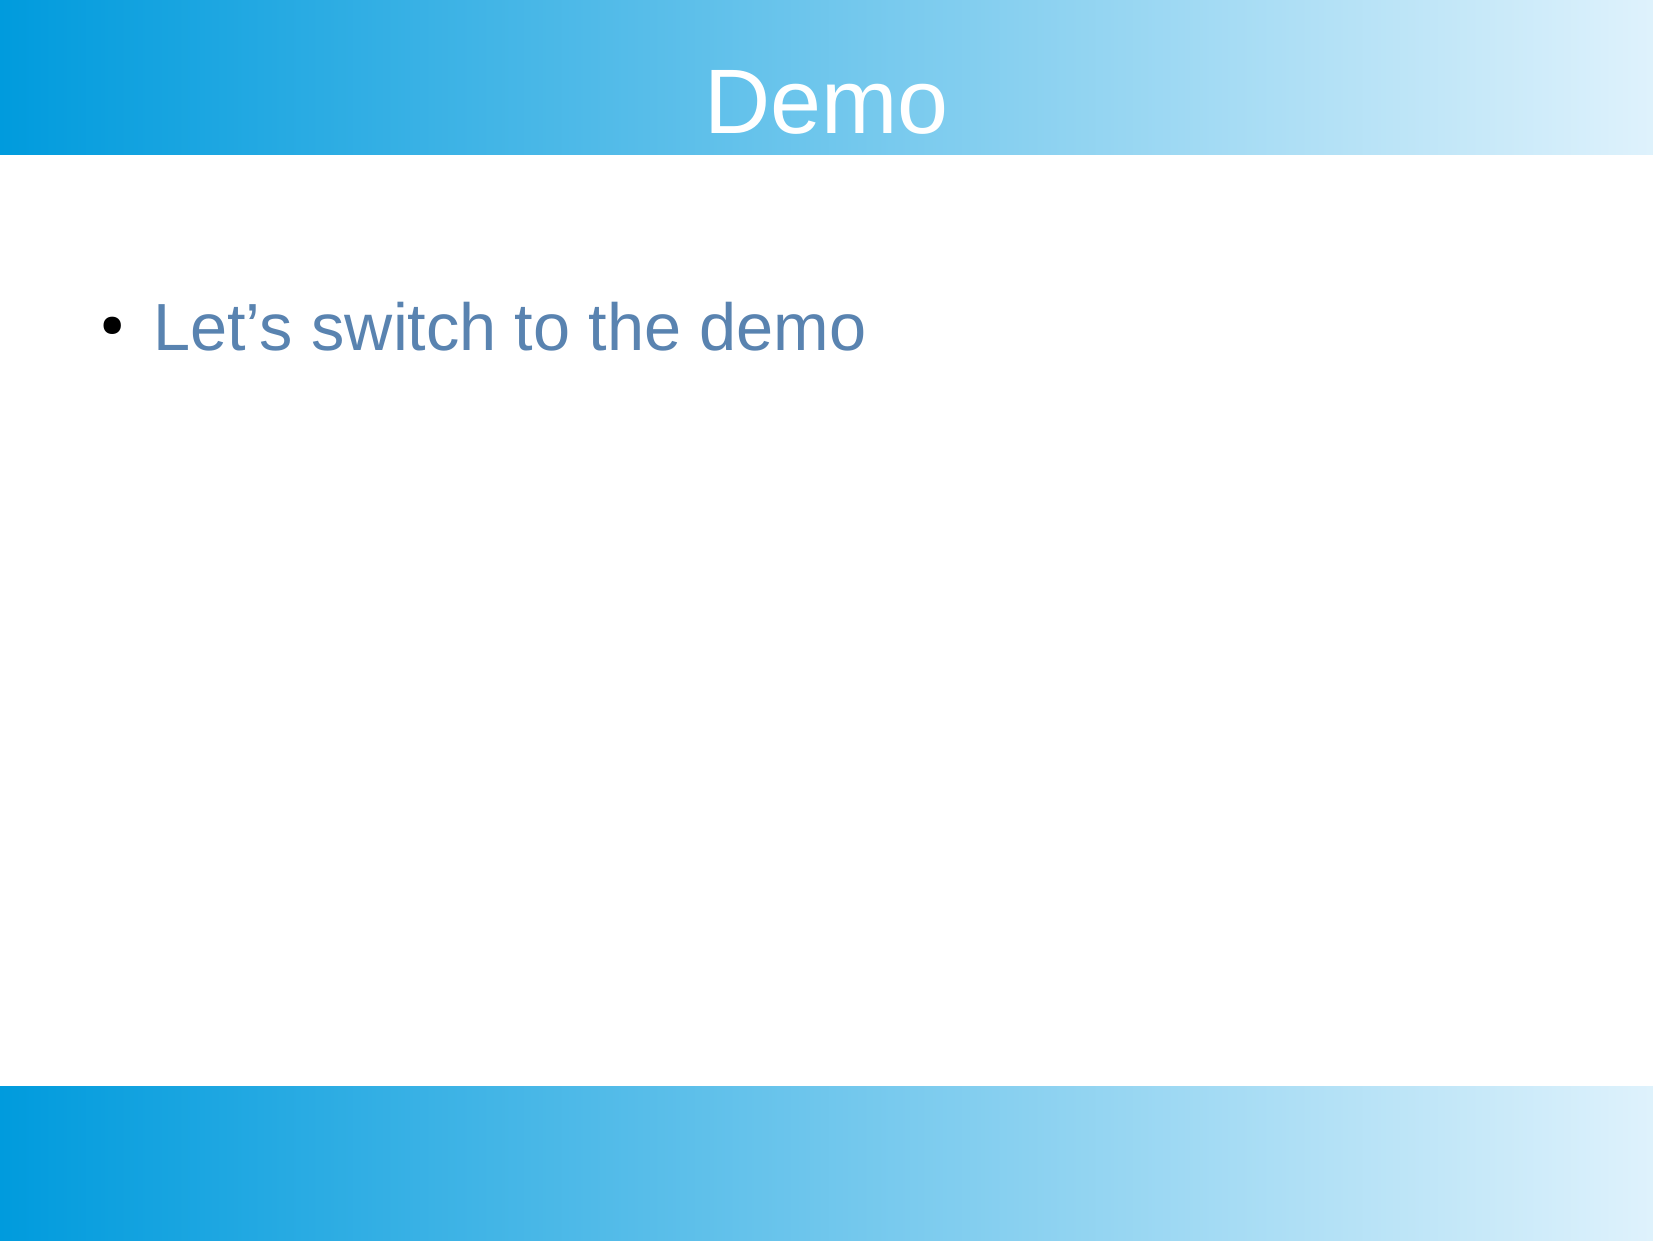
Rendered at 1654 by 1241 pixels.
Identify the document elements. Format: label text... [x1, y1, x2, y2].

list Let’s switch to the demo [82, 290, 1571, 1010]
title Demo [82, 49, 1571, 155]
